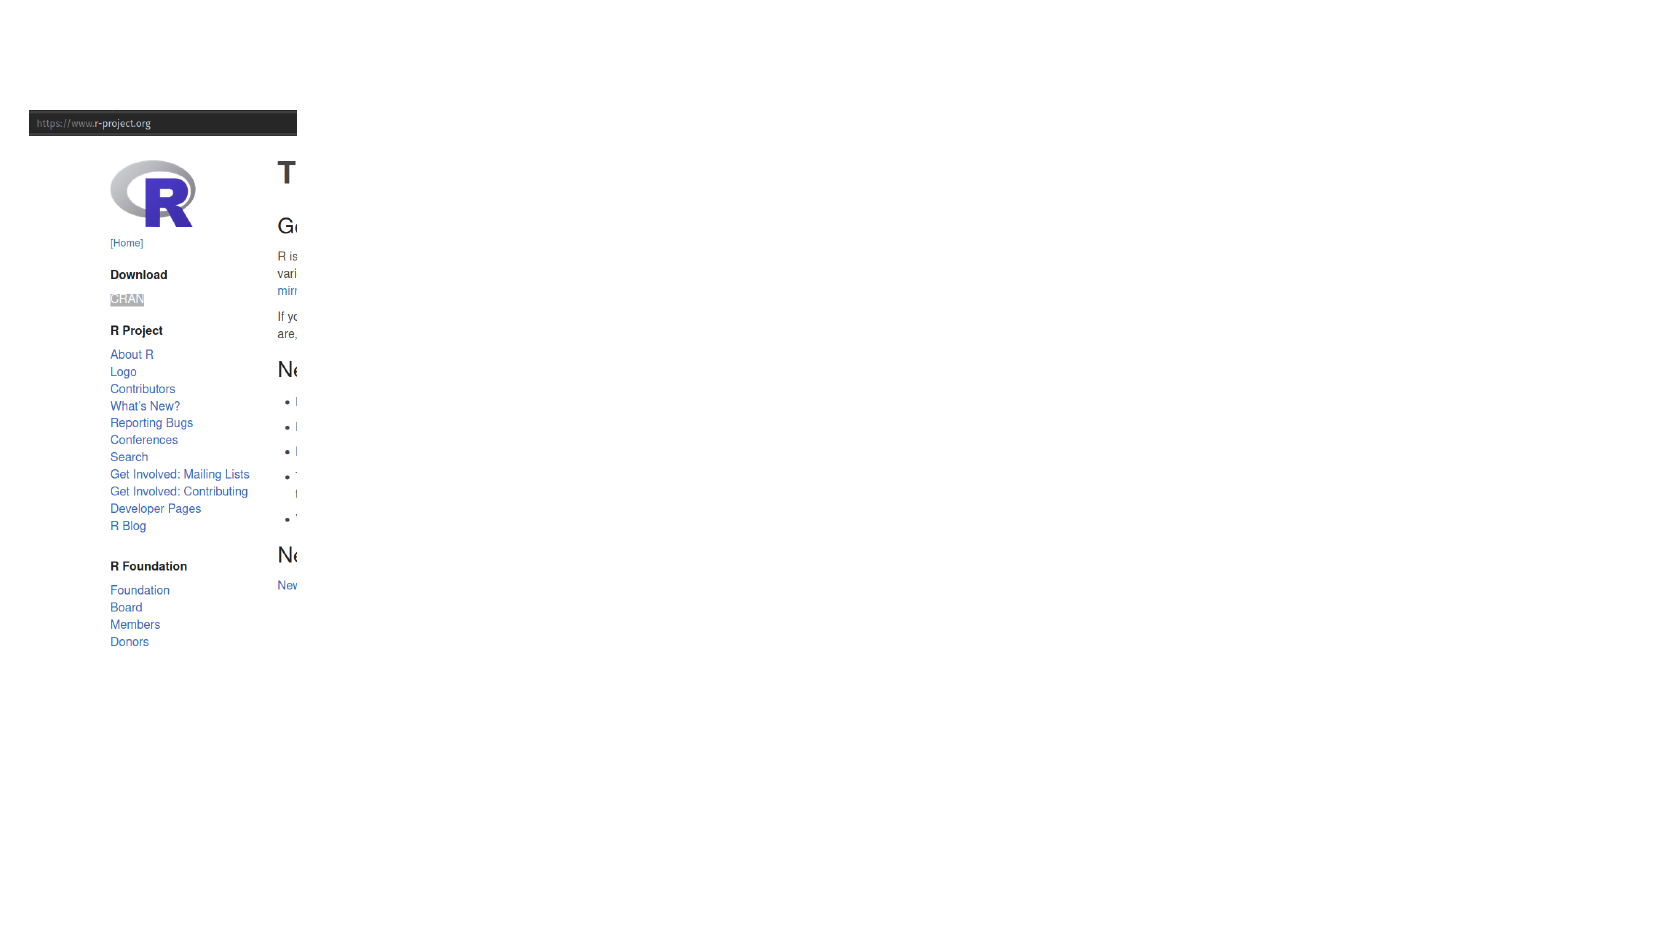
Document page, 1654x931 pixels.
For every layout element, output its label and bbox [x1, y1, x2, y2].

picture [29, 110, 297, 650]
